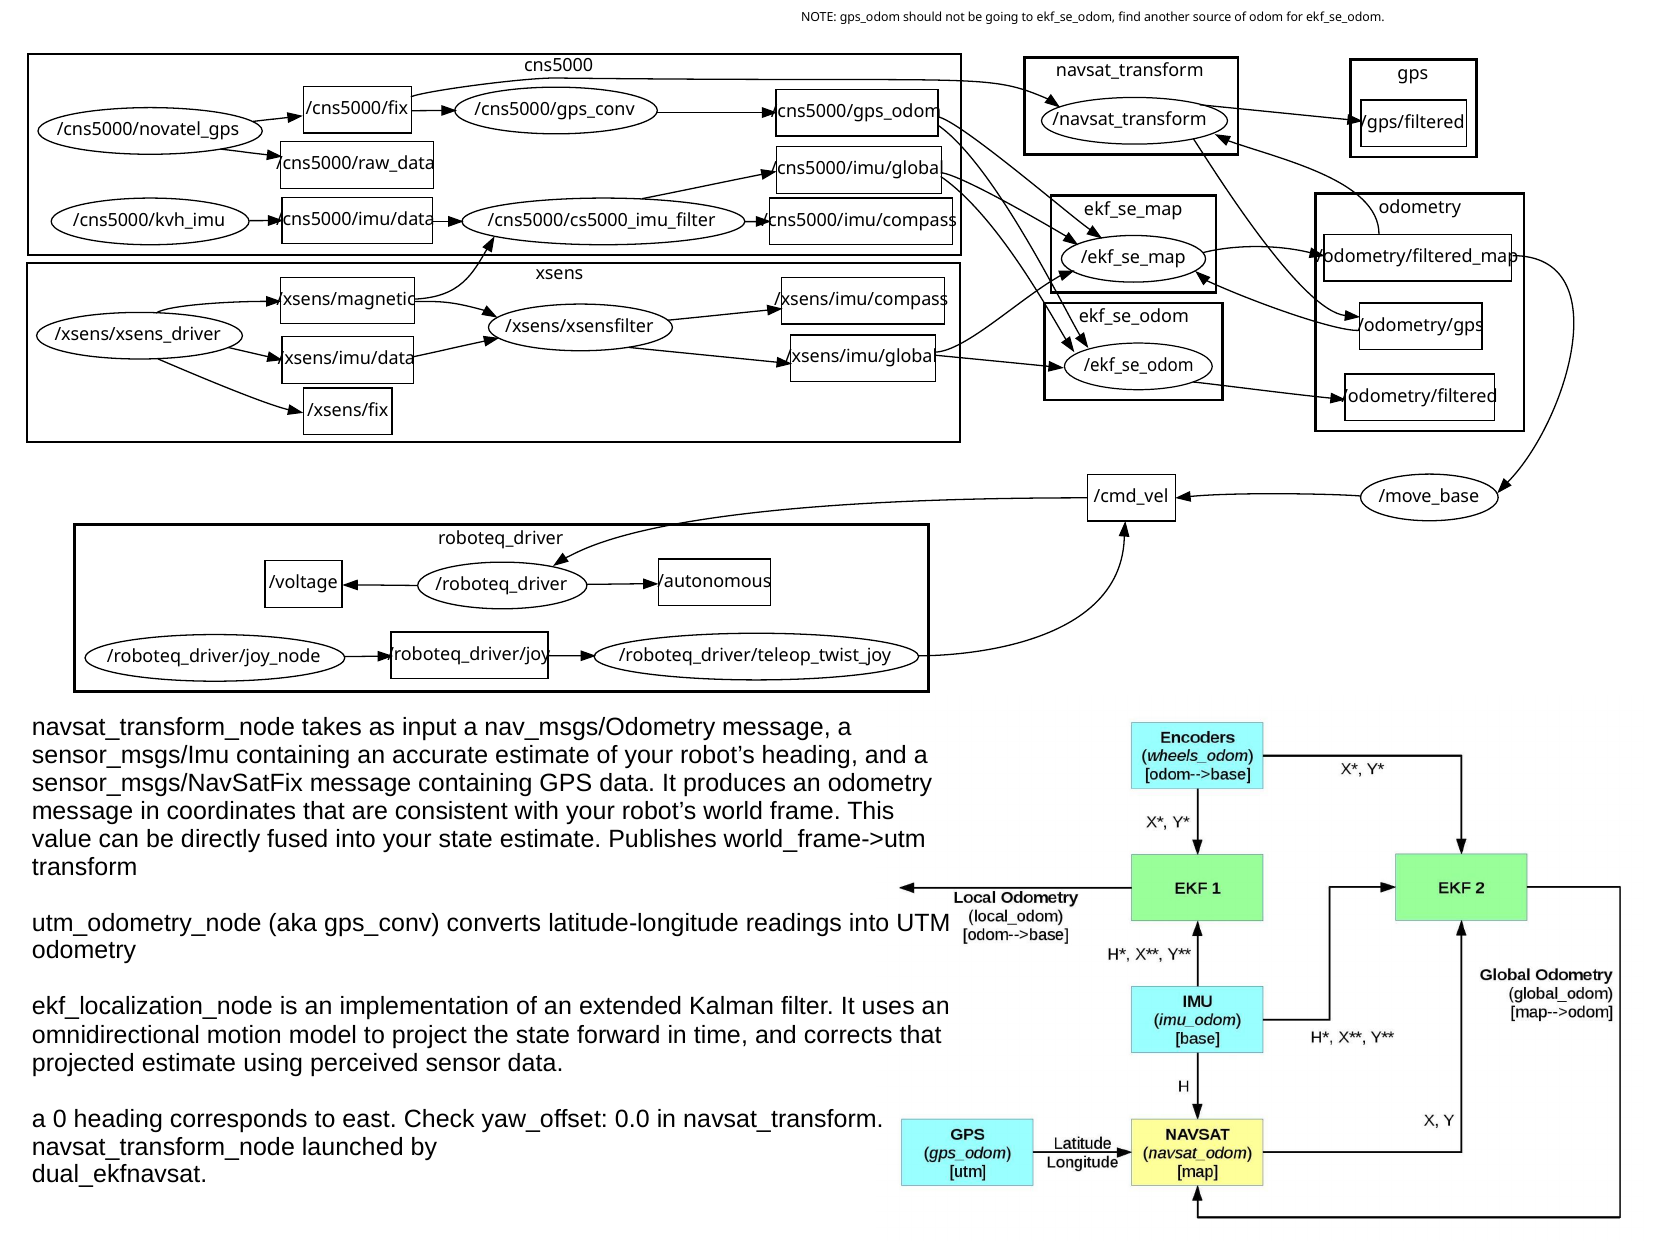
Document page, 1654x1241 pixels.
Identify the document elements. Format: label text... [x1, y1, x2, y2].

picture [12, 0, 1654, 1241]
text_box navsat_transform_node takes as input a nav_msgs/Odometry message, a sensor_msgs/Imu containing an accurate estimate of your robot’s heading, and a sensor_msgs/NavSatFix message containing GPS data. It produces an odometry message in coordinates that are consistent with your robot’s world frame. This value can be directly fused into your state estimate. Publishes world_frame->utm transform utm_odometry_node (aka gps_conv) converts latitude-longitude readings into UTM odometry ekf_localization_node is an implementation of an extended Kalman filter. It uses an omnidirectional motion model to project the state forward in time, and corrects that projected estimate using perceived sensor data. a 0 heading corresponds to east. Check yaw_offset: 0.0 in navsat_transform. navsat_transform_node launched by dual_ekfnavsat. [17, 705, 969, 1241]
